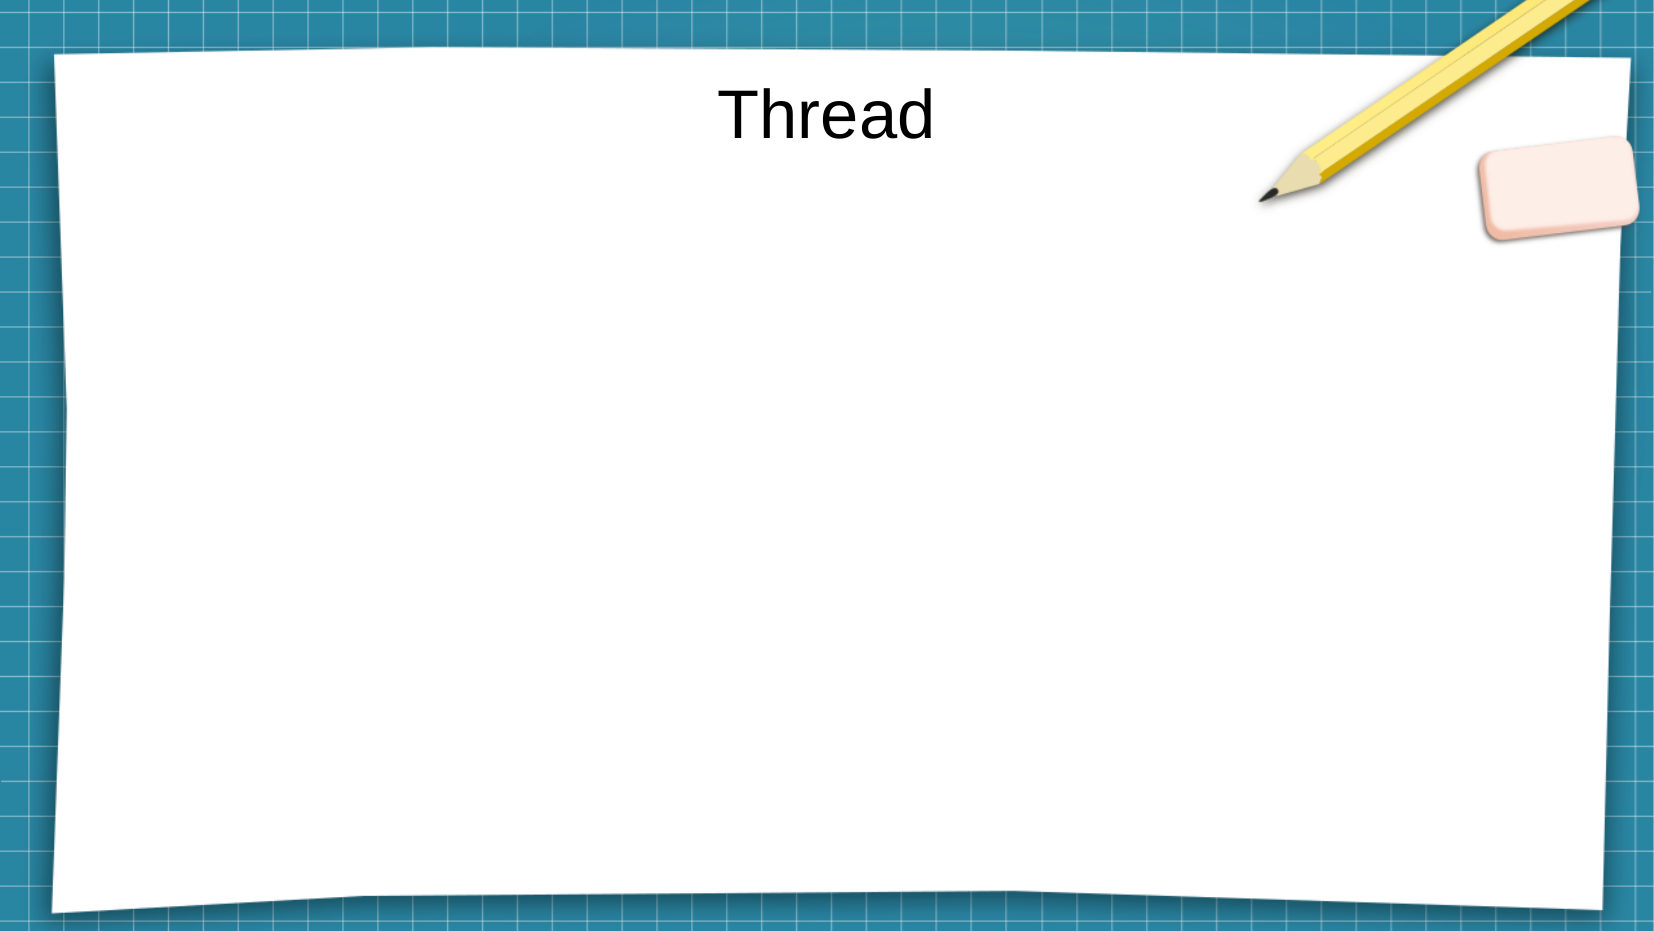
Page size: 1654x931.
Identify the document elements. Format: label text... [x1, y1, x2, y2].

picture [0, 0, 1654, 931]
title Thread [82, 37, 1571, 193]
